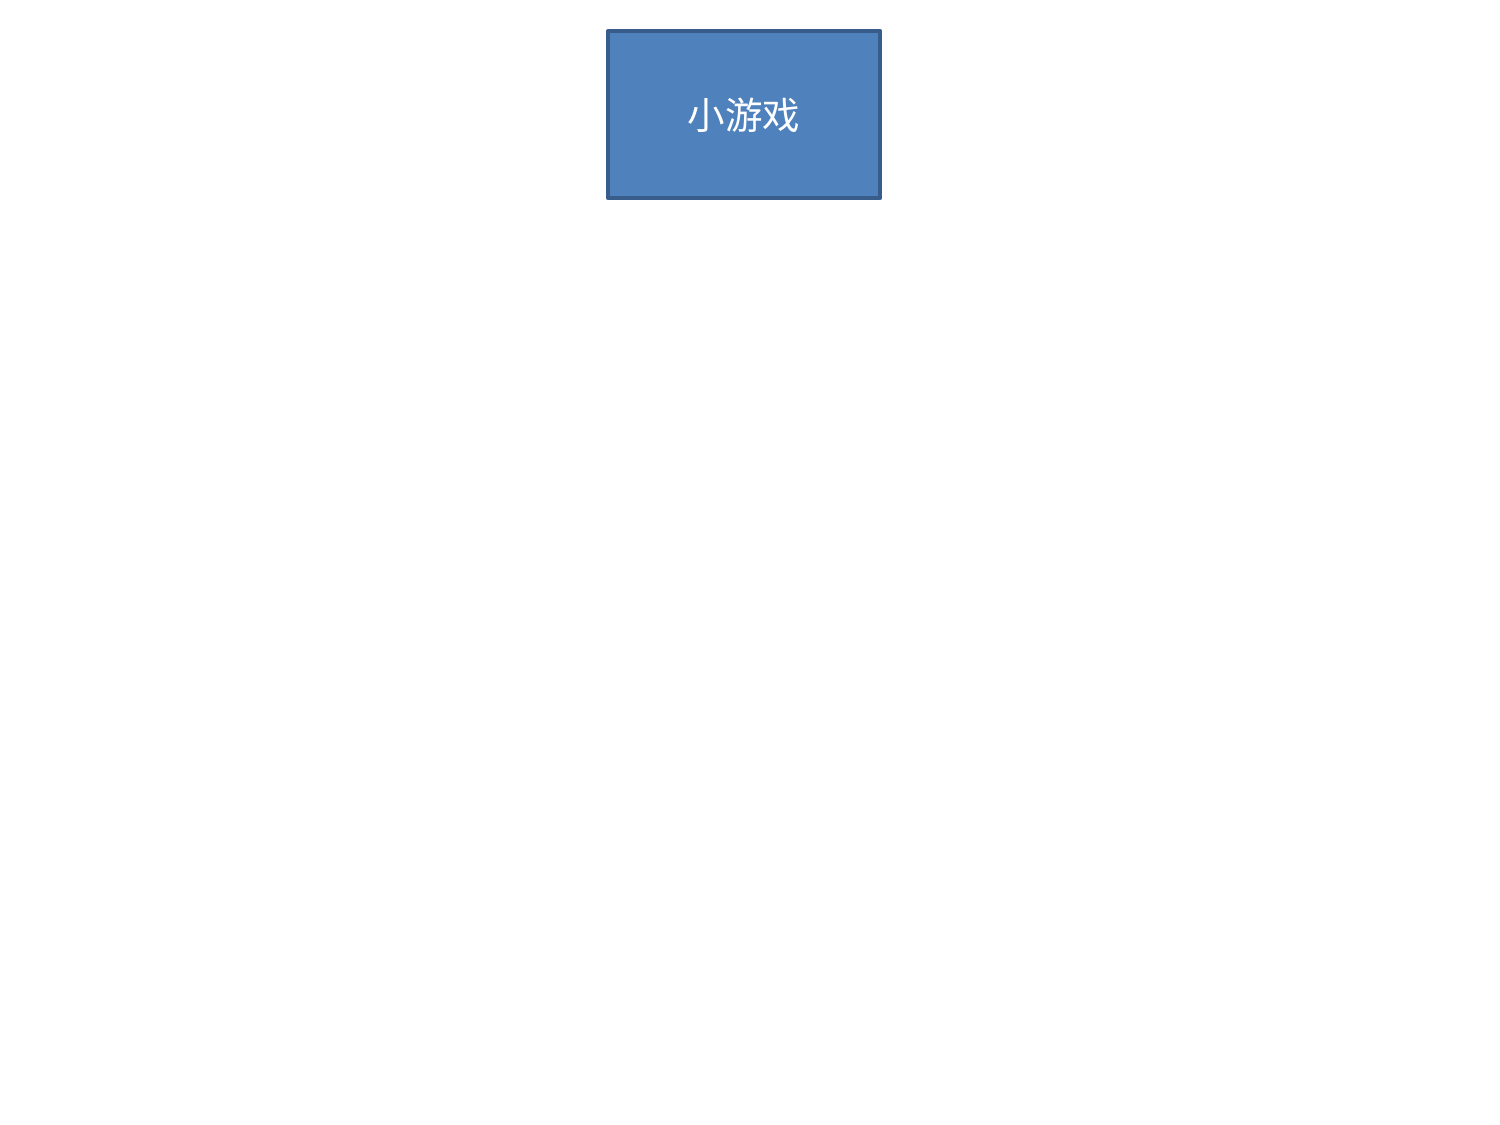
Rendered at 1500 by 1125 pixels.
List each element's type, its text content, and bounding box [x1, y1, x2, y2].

text_box 小游戏 [608, 31, 880, 198]
